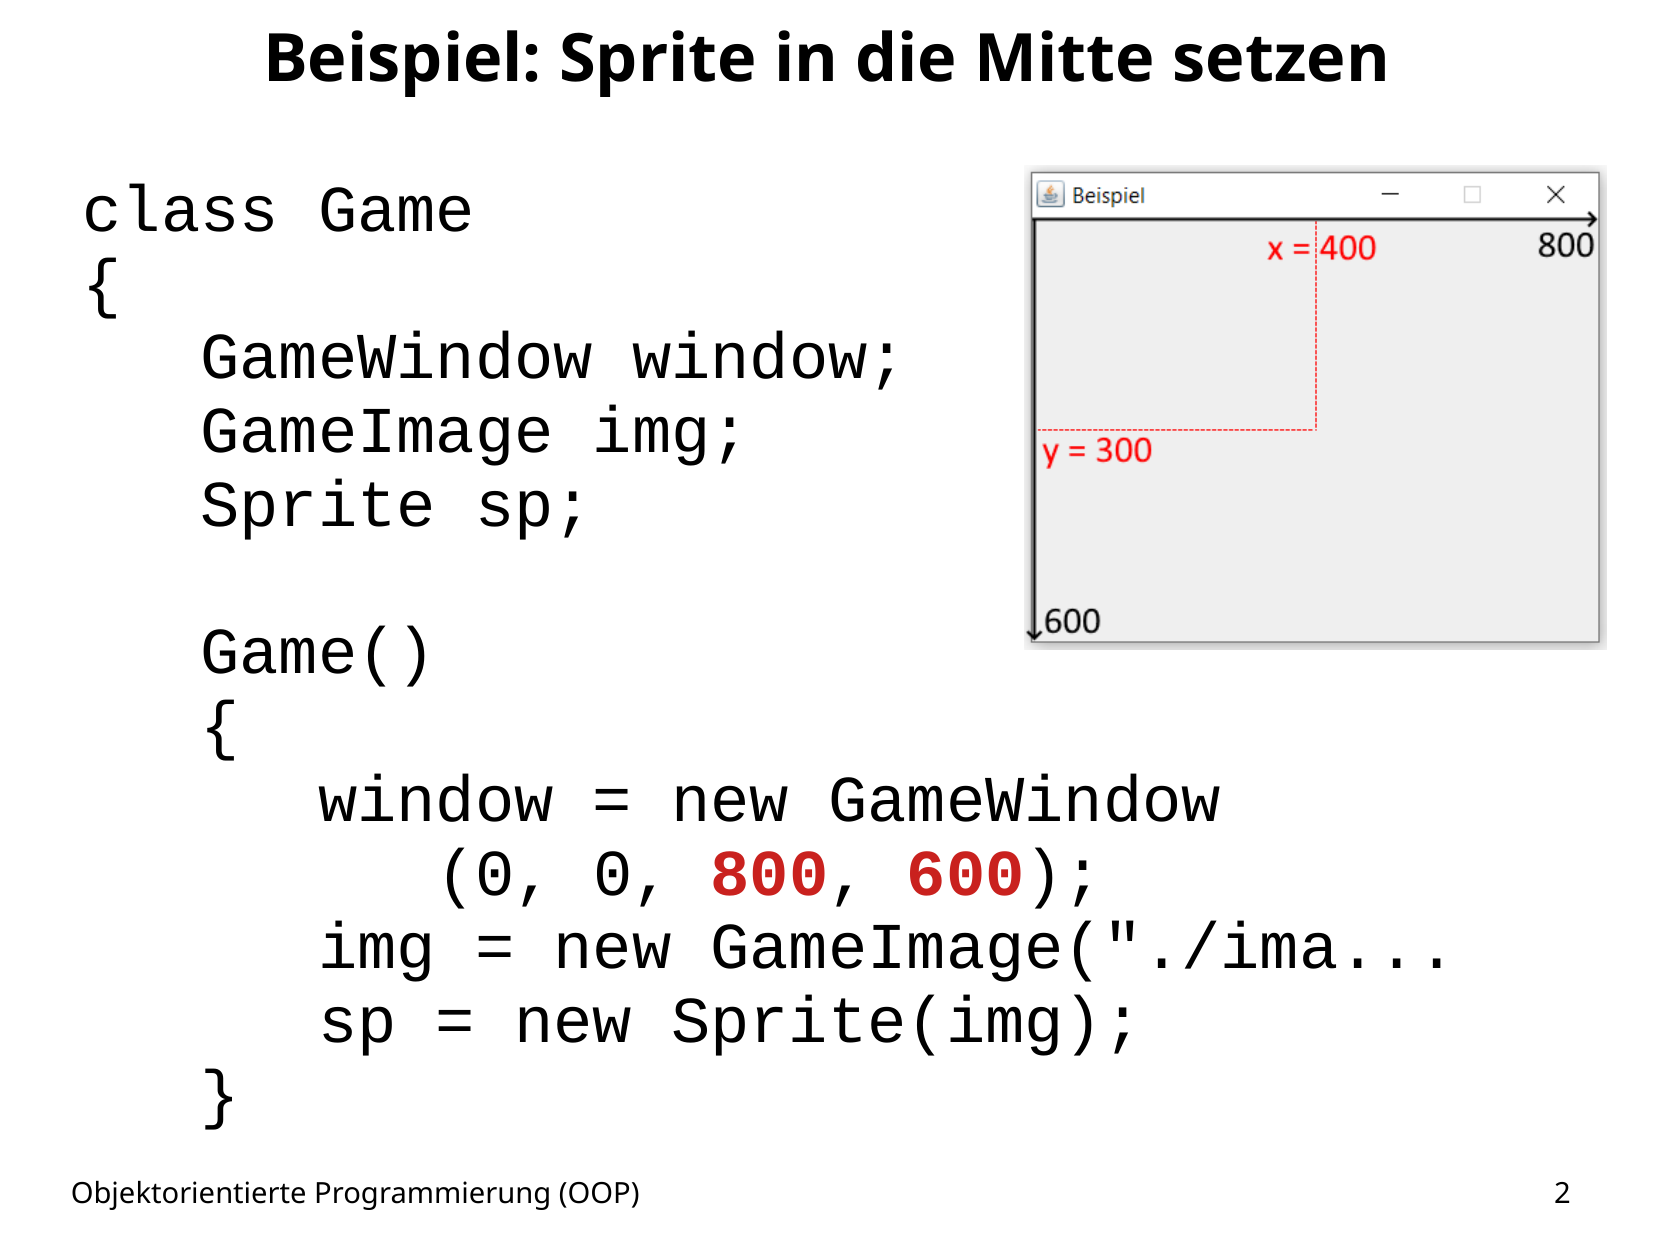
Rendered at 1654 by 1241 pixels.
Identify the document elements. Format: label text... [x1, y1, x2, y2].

picture [1024, 165, 1607, 650]
title Beispiel: Sprite in die Mitte setzen [0, 5, 1654, 107]
list class Game { GameWindow window; GameImage img; Sprite sp; Game() { window = new GameWindow (0, 0, 800, 600); img = new GameImage("./ima... sp = new Sprite(img); } [82, 177, 1571, 1146]
